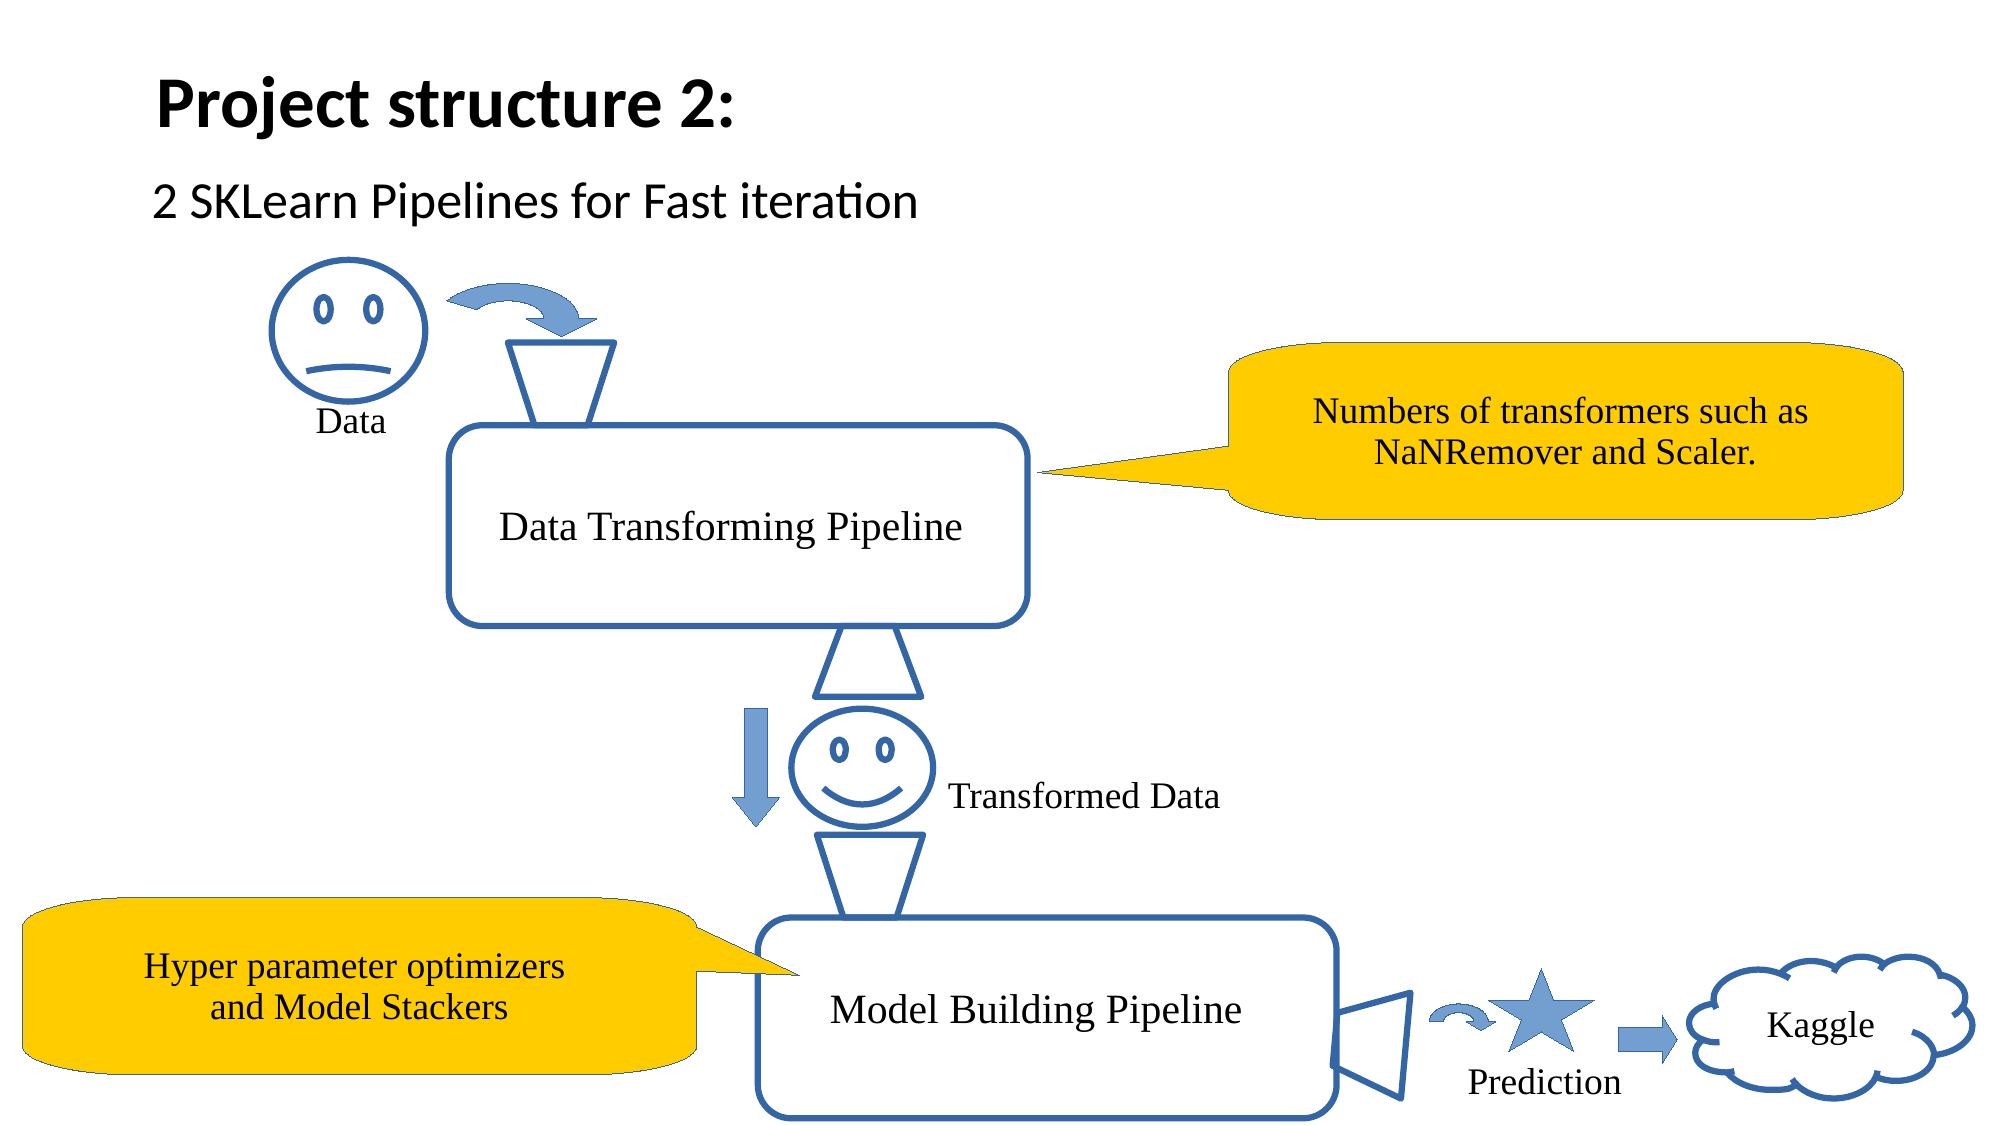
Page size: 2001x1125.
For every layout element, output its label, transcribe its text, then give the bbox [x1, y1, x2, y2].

text_box Prediction [1452, 1053, 1637, 1111]
text_box Project structure 2: [142, 47, 753, 150]
text_box Model Building Pipeline [814, 979, 1288, 1087]
text_box [446, 283, 597, 337]
text_box Data Transforming Pipeline [484, 496, 1004, 604]
text_box Kaggle [1688, 956, 1973, 1099]
text_box Hyper parameter optimizers and Model Stackers [22, 897, 800, 1075]
text_box Data [300, 392, 402, 449]
text_box Numbers of transformers such as NaNRemover and Scaler. [1037, 342, 1904, 520]
text_box Transformed Data [933, 767, 1236, 825]
text_box [1618, 1015, 1678, 1064]
text_box [1429, 1003, 1496, 1031]
text_box 2 SKLearn Pipelines for Fast iteration [136, 158, 935, 237]
text_box [1488, 968, 1595, 1052]
text_box [732, 708, 780, 827]
